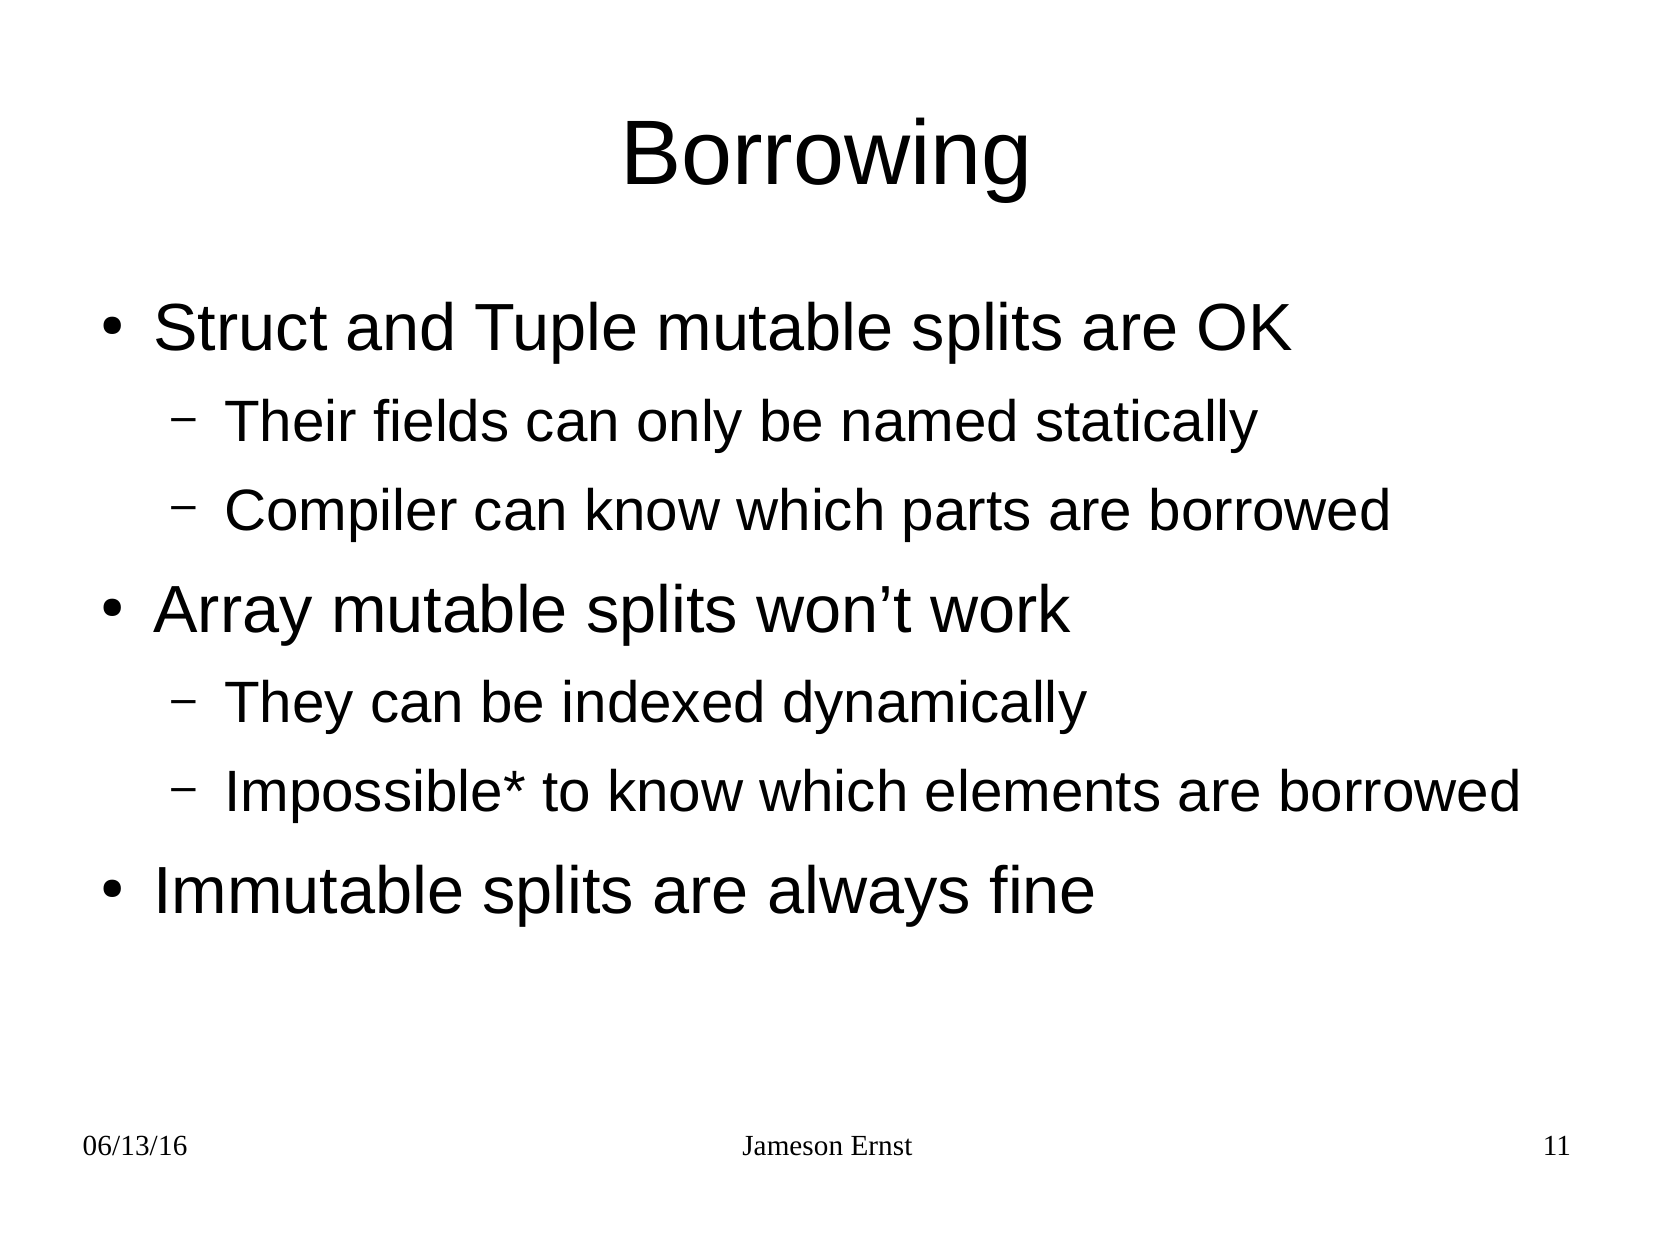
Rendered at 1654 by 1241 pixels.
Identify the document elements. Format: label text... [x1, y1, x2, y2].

list Struct and Tuple mutable splits are OK Their fields can only be named statically Compiler can know which parts are borrowed Array mutable splits won’t work They can be indexed dynamically Impossible* to know which elements are borrowed Immutable splits are always fine [82, 290, 1571, 1010]
title Borrowing [82, 49, 1571, 257]
